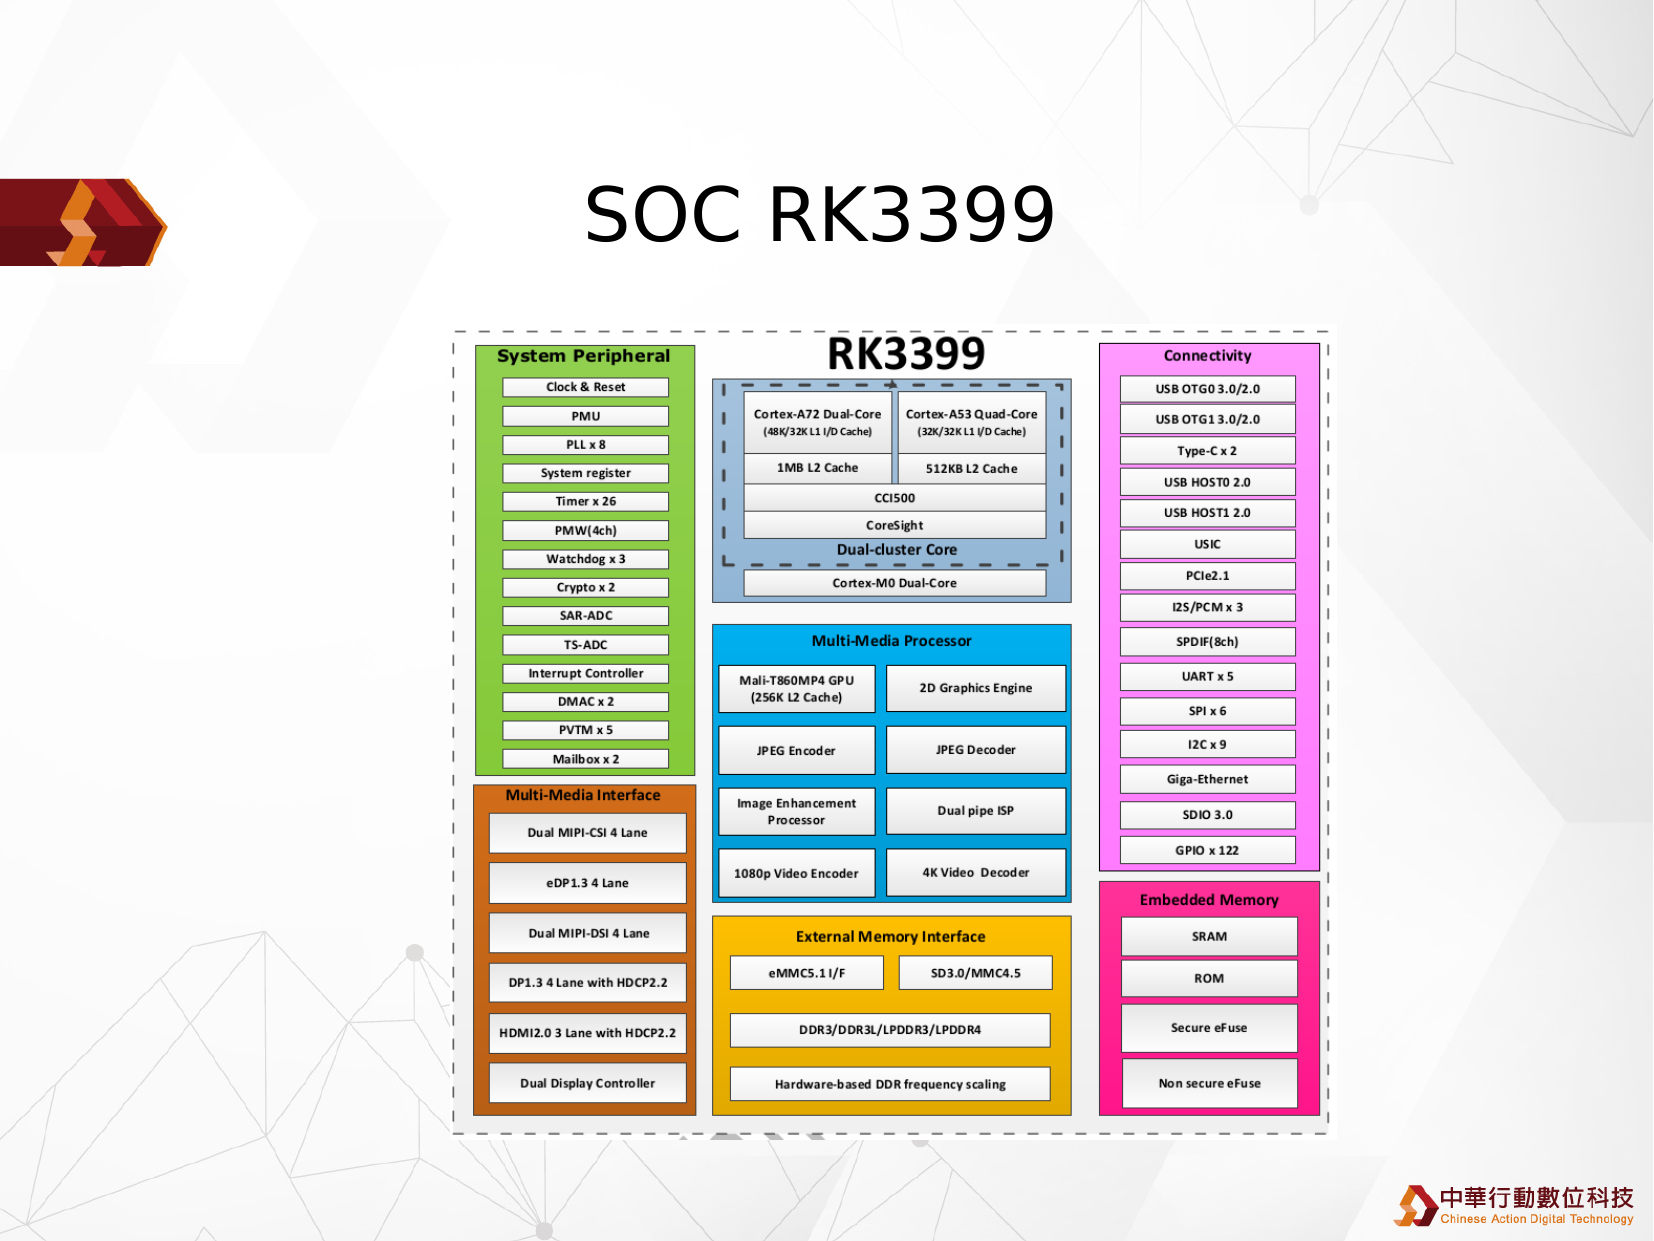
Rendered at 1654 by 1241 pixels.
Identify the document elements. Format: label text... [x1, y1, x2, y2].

picture [0, 0, 1654, 1241]
title SOC RK3399 [127, 129, 1516, 298]
